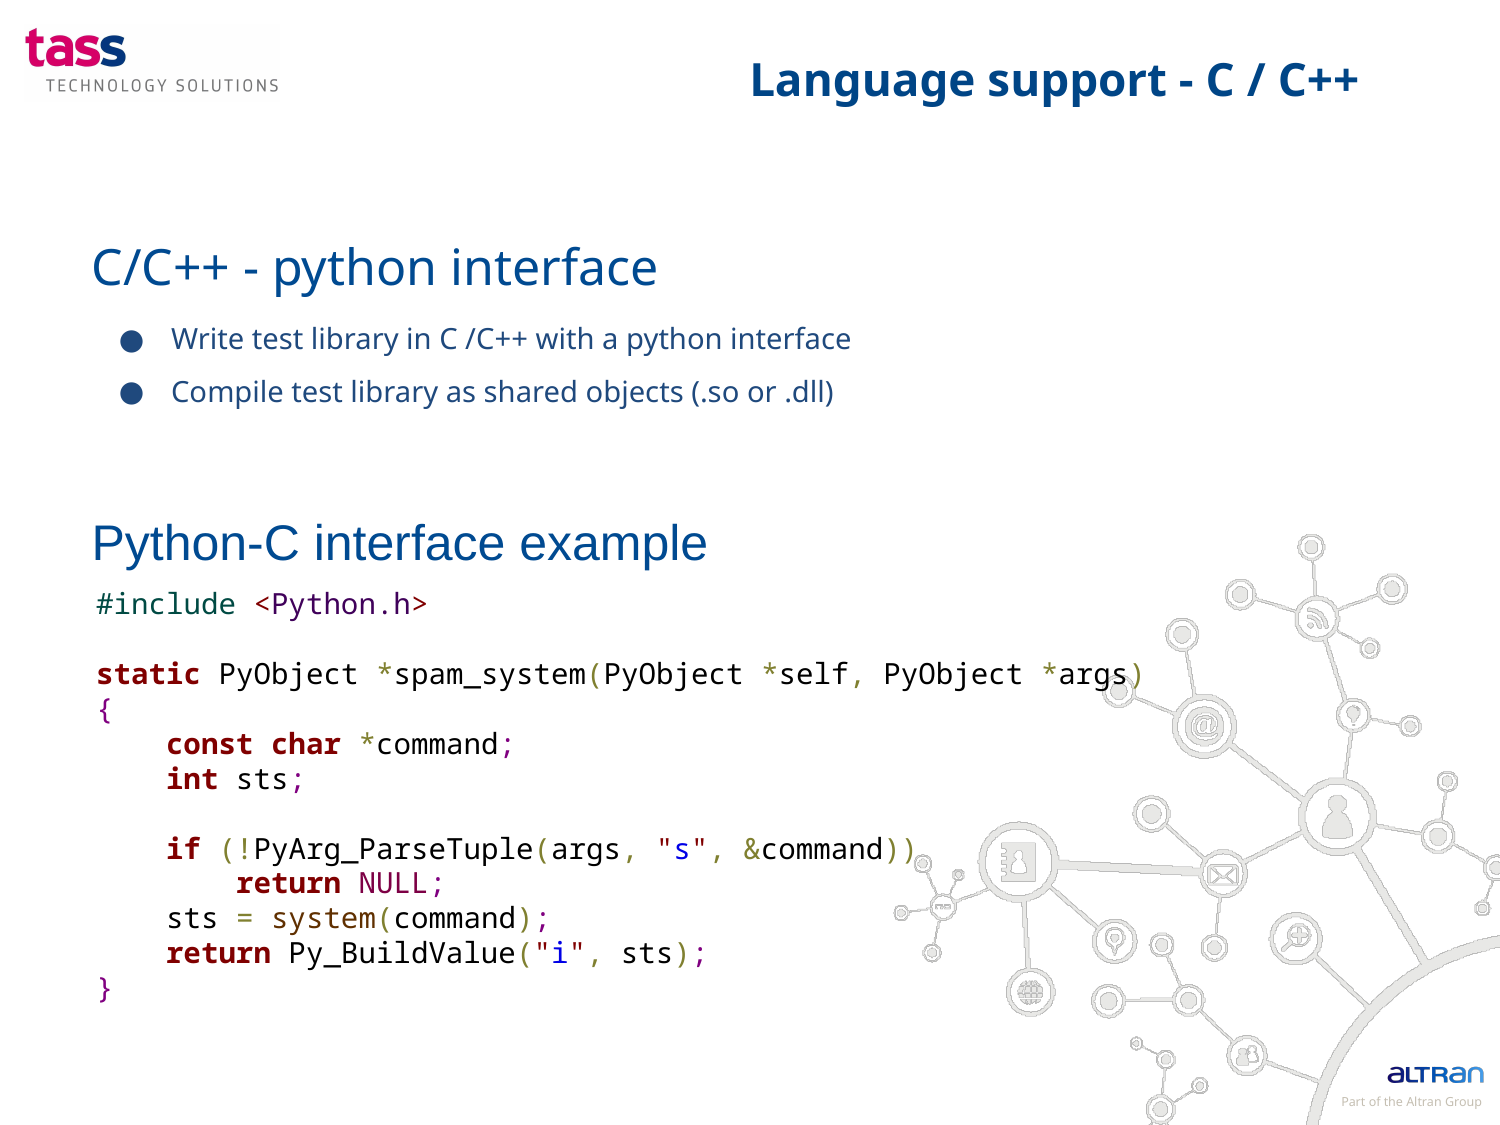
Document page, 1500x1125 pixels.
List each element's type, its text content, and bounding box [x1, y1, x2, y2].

list #include <Python.h> static PyObject *spam_system(PyObject *self, PyObject *args) { const char *command; int sts; if (!PyArg_ParseTuple(args, "s", &command)) return NULL; sts = system(command); return Py_BuildValue("i", sts); } [81, 577, 1426, 1036]
title Language support - C / C++ [336, 30, 1375, 126]
picture [1385, 1064, 1485, 1087]
picture [24, 24, 280, 102]
list C/C++ - python interface [76, 167, 1468, 262]
list Write test library in C /C++ with a python interface Compile test library as shared objects (.so or .dll) [81, 313, 1426, 442]
list Python-C interface example [76, 442, 1468, 586]
